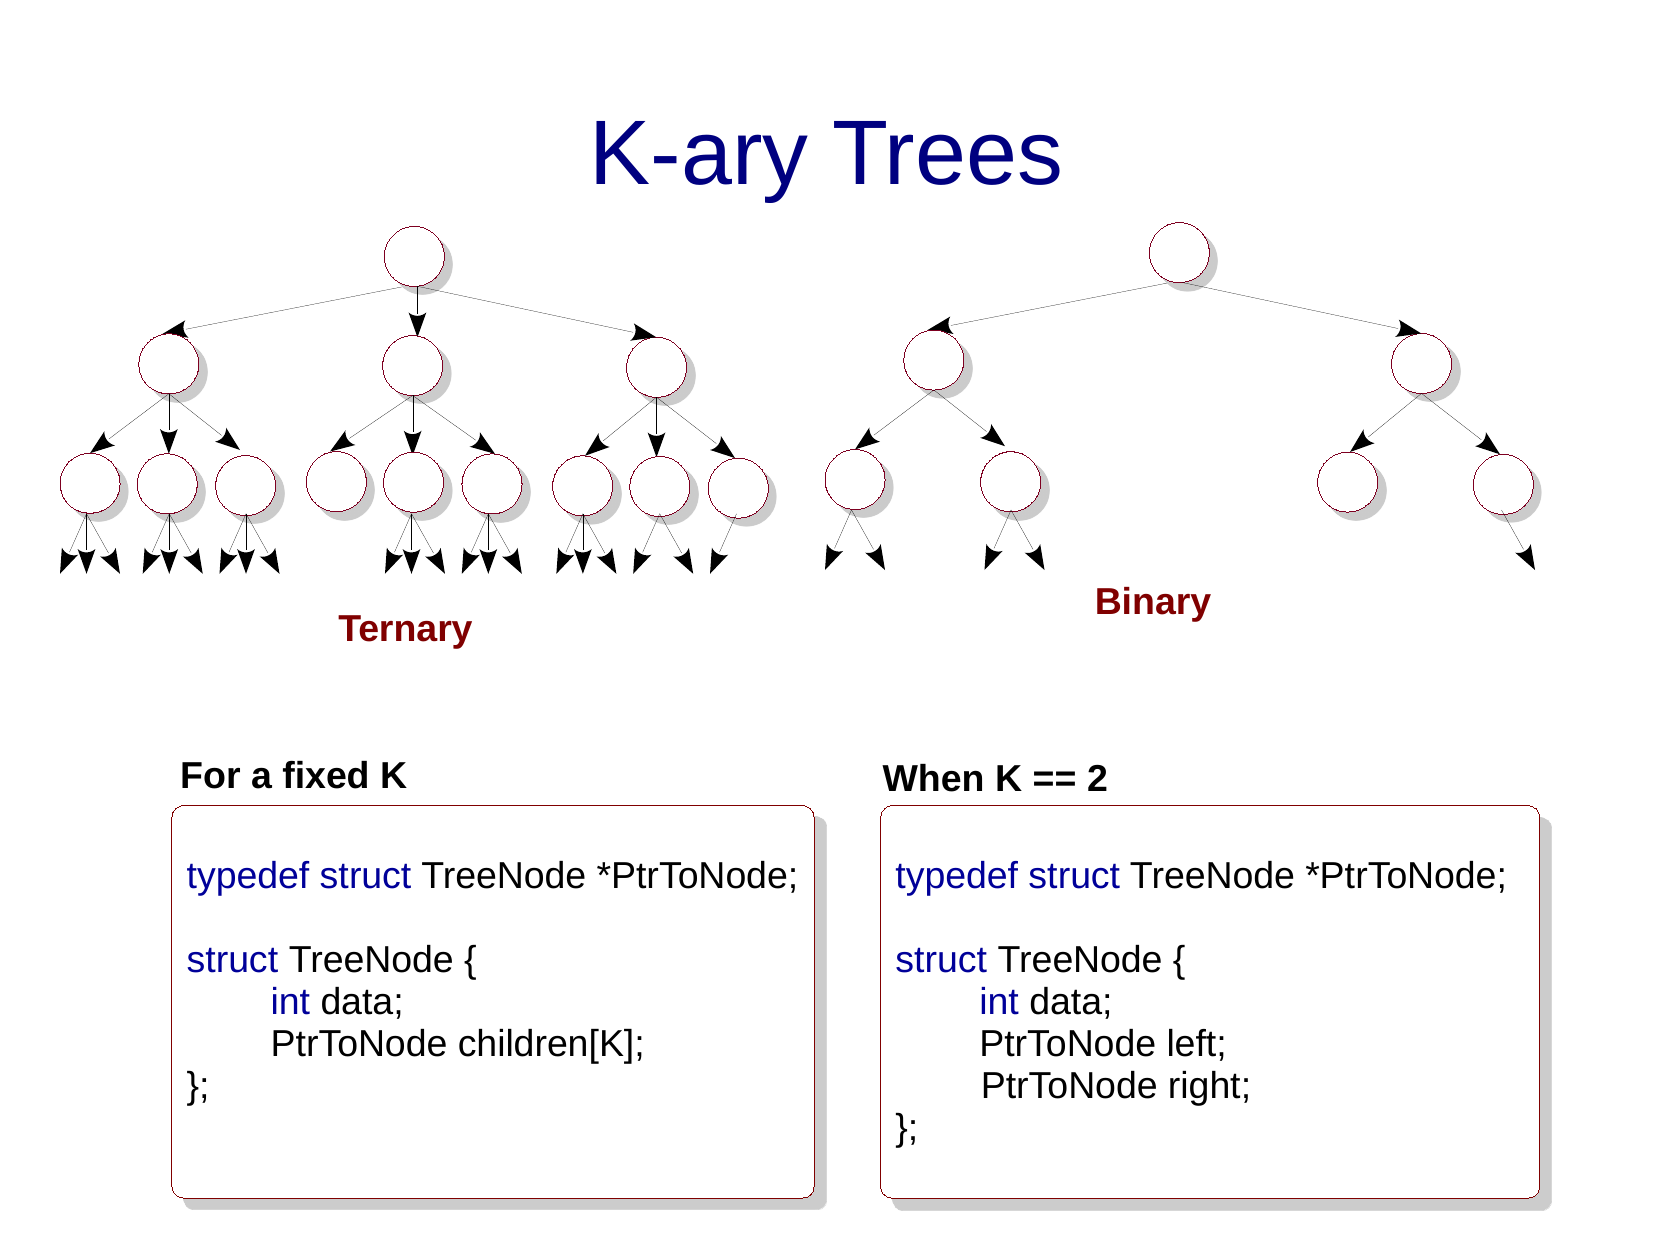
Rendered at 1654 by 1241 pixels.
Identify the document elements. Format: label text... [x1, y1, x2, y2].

text_box Ternary [323, 600, 579, 657]
text_box [1473, 454, 1534, 515]
text_box [1317, 452, 1378, 513]
text_box [552, 455, 613, 516]
text_box Binary [1080, 573, 1336, 631]
text_box [382, 335, 443, 396]
text_box [137, 453, 198, 514]
text_box [1391, 333, 1452, 394]
text_box [60, 453, 121, 514]
text_box typedef struct TreeNode *PtrToNode; struct TreeNode { int data; PtrToNode children[K]; }; [171, 805, 815, 1199]
text_box typedef struct TreeNode *PtrToNode; struct TreeNode { int data; PtrToNode left; PtrToNode right; }; [880, 805, 1540, 1199]
text_box When K == 2 [867, 750, 1168, 807]
text_box [708, 458, 769, 519]
text_box [903, 330, 964, 391]
text_box [629, 456, 690, 517]
text_box [1149, 222, 1210, 283]
text_box [306, 451, 367, 512]
text_box [384, 226, 445, 287]
text_box [461, 453, 523, 514]
text_box [825, 449, 886, 510]
text_box [215, 455, 276, 516]
text_box [138, 333, 199, 394]
text_box [383, 452, 444, 513]
text_box [626, 337, 687, 398]
text_box [980, 451, 1041, 512]
text_box For a fixed K [165, 747, 481, 805]
title K-ary Trees [82, 49, 1571, 257]
